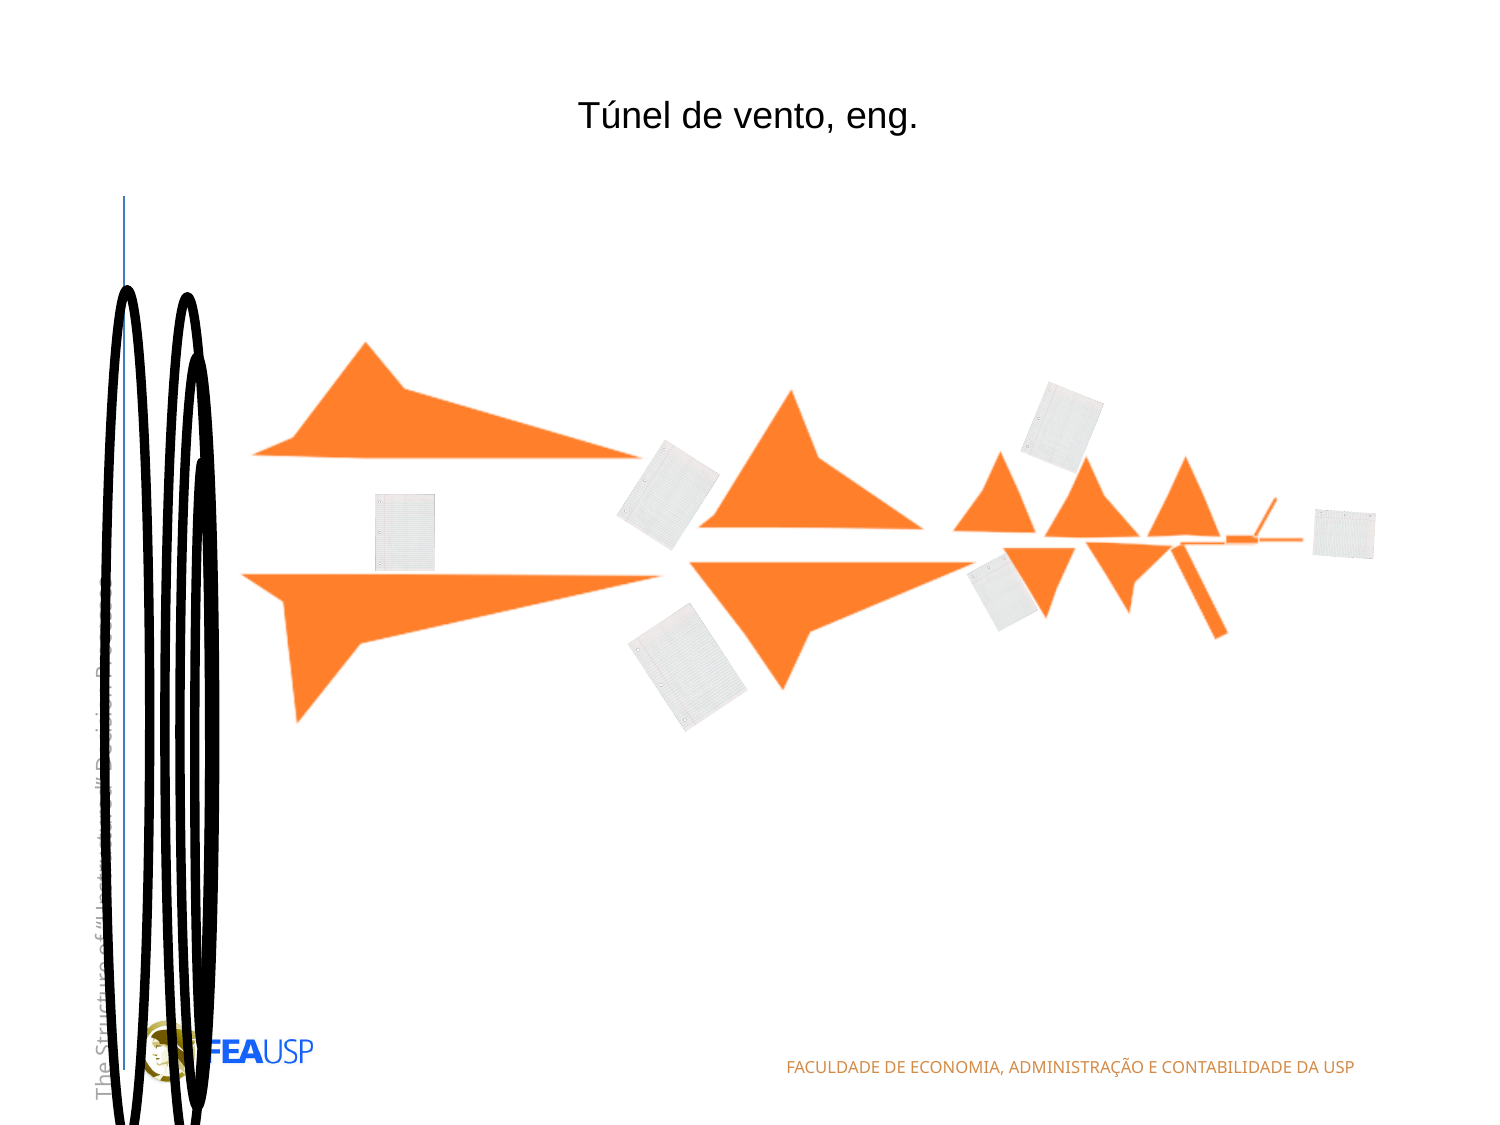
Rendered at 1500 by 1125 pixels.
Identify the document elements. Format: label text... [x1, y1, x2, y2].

picture [3, 131, 1500, 1125]
picture [170, 310, 193, 1125]
picture [200, 555, 205, 935]
picture [185, 389, 200, 1068]
text_box Túnel de vento, eng. [110, 62, 1387, 131]
picture [110, 304, 145, 1125]
